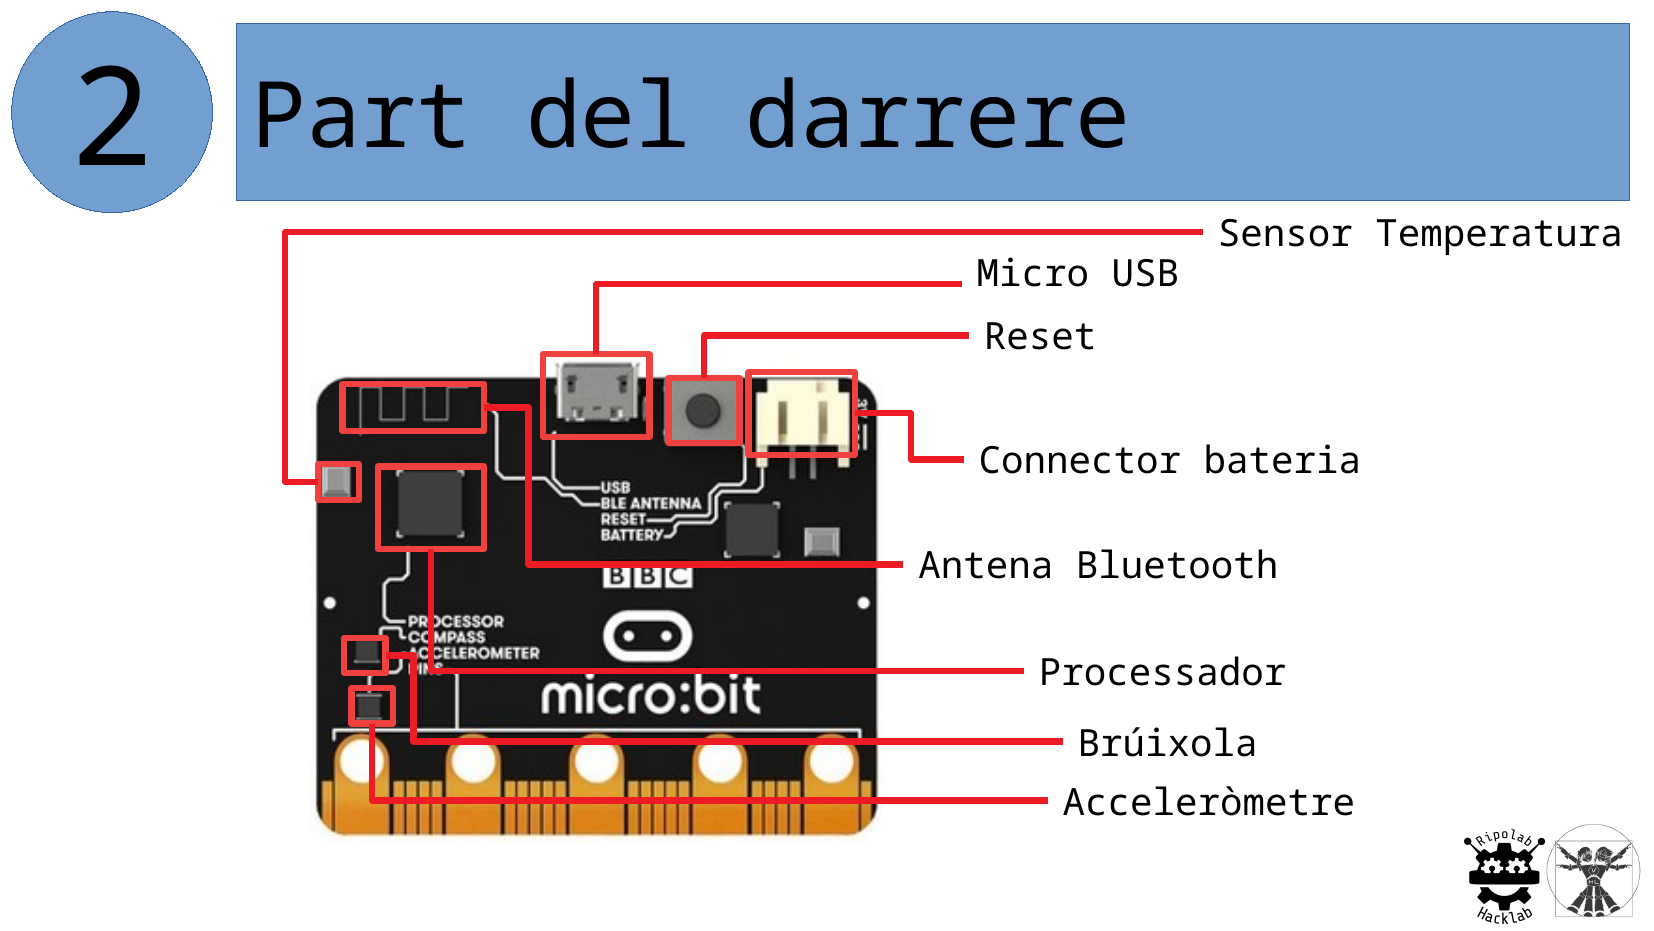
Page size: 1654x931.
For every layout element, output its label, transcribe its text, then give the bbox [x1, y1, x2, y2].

picture [321, 467, 356, 497]
text_box Sensor Temperatura [1203, 199, 1654, 263]
text_box Processador [1024, 637, 1517, 702]
picture [672, 381, 736, 440]
picture [546, 357, 646, 434]
picture [752, 375, 852, 452]
text_box Part del darrere [236, 23, 1630, 201]
picture [1464, 820, 1642, 924]
text_box Antena Bluetooth [903, 531, 1597, 596]
text_box Brúixola [1062, 708, 1436, 767]
picture [355, 691, 390, 720]
text_box Reset [969, 302, 1222, 367]
picture [310, 350, 889, 843]
picture [346, 387, 481, 428]
text_box Acceleròmetre [1047, 767, 1621, 832]
text_box 2 [11, 11, 213, 213]
text_box Micro USB [961, 238, 1195, 330]
text_box Connector bateria [963, 426, 1654, 491]
picture [347, 641, 382, 670]
picture [381, 470, 481, 546]
